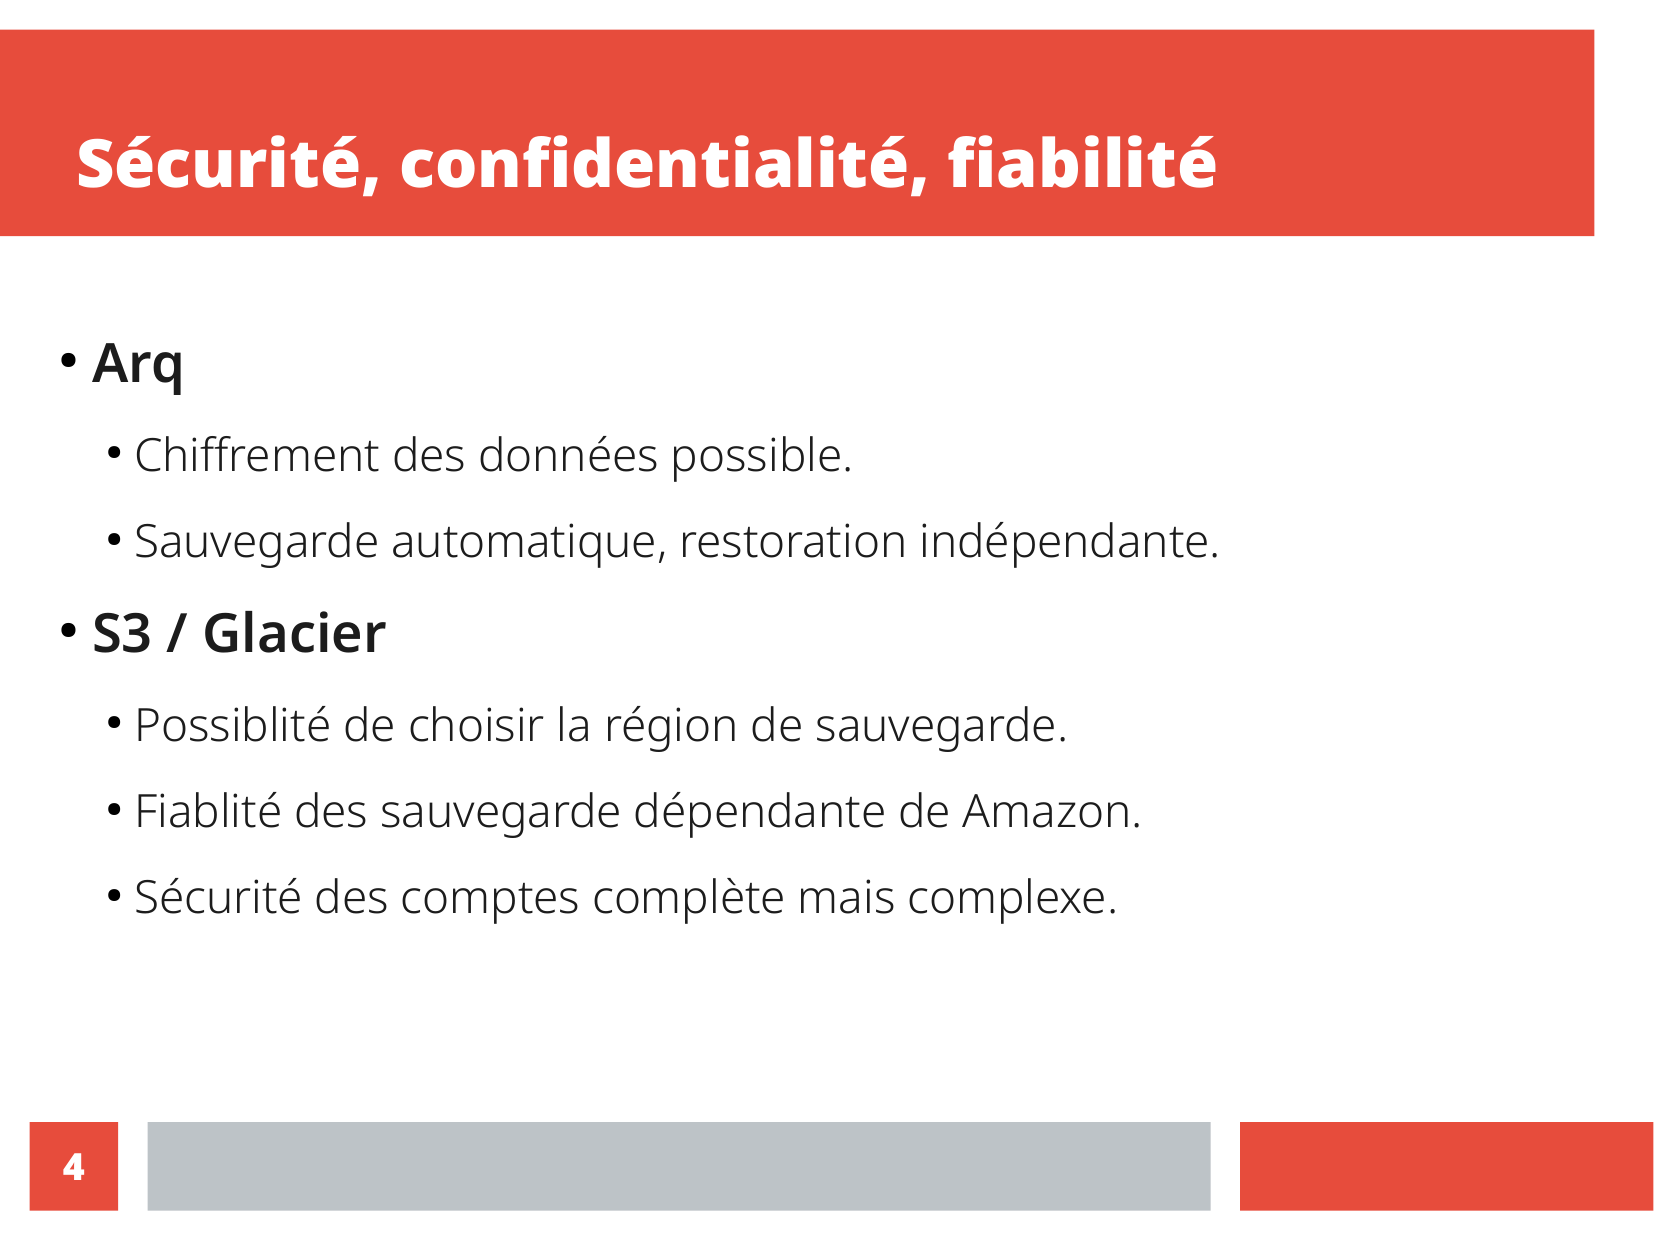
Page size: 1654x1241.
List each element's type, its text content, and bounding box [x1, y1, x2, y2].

title Sécurité, confidentialité, fiabilité [59, 59, 1595, 207]
list Arq Chiffrement des données possible. Sauvegarde automatique, restoration indépendante. S3 / Glacier Possiblité de choisir la région de sauvegarde. Fiablité des sauvegarde dépendante de Amazon. Sécurité des comptes complète mais complexe. [59, 324, 1565, 1093]
